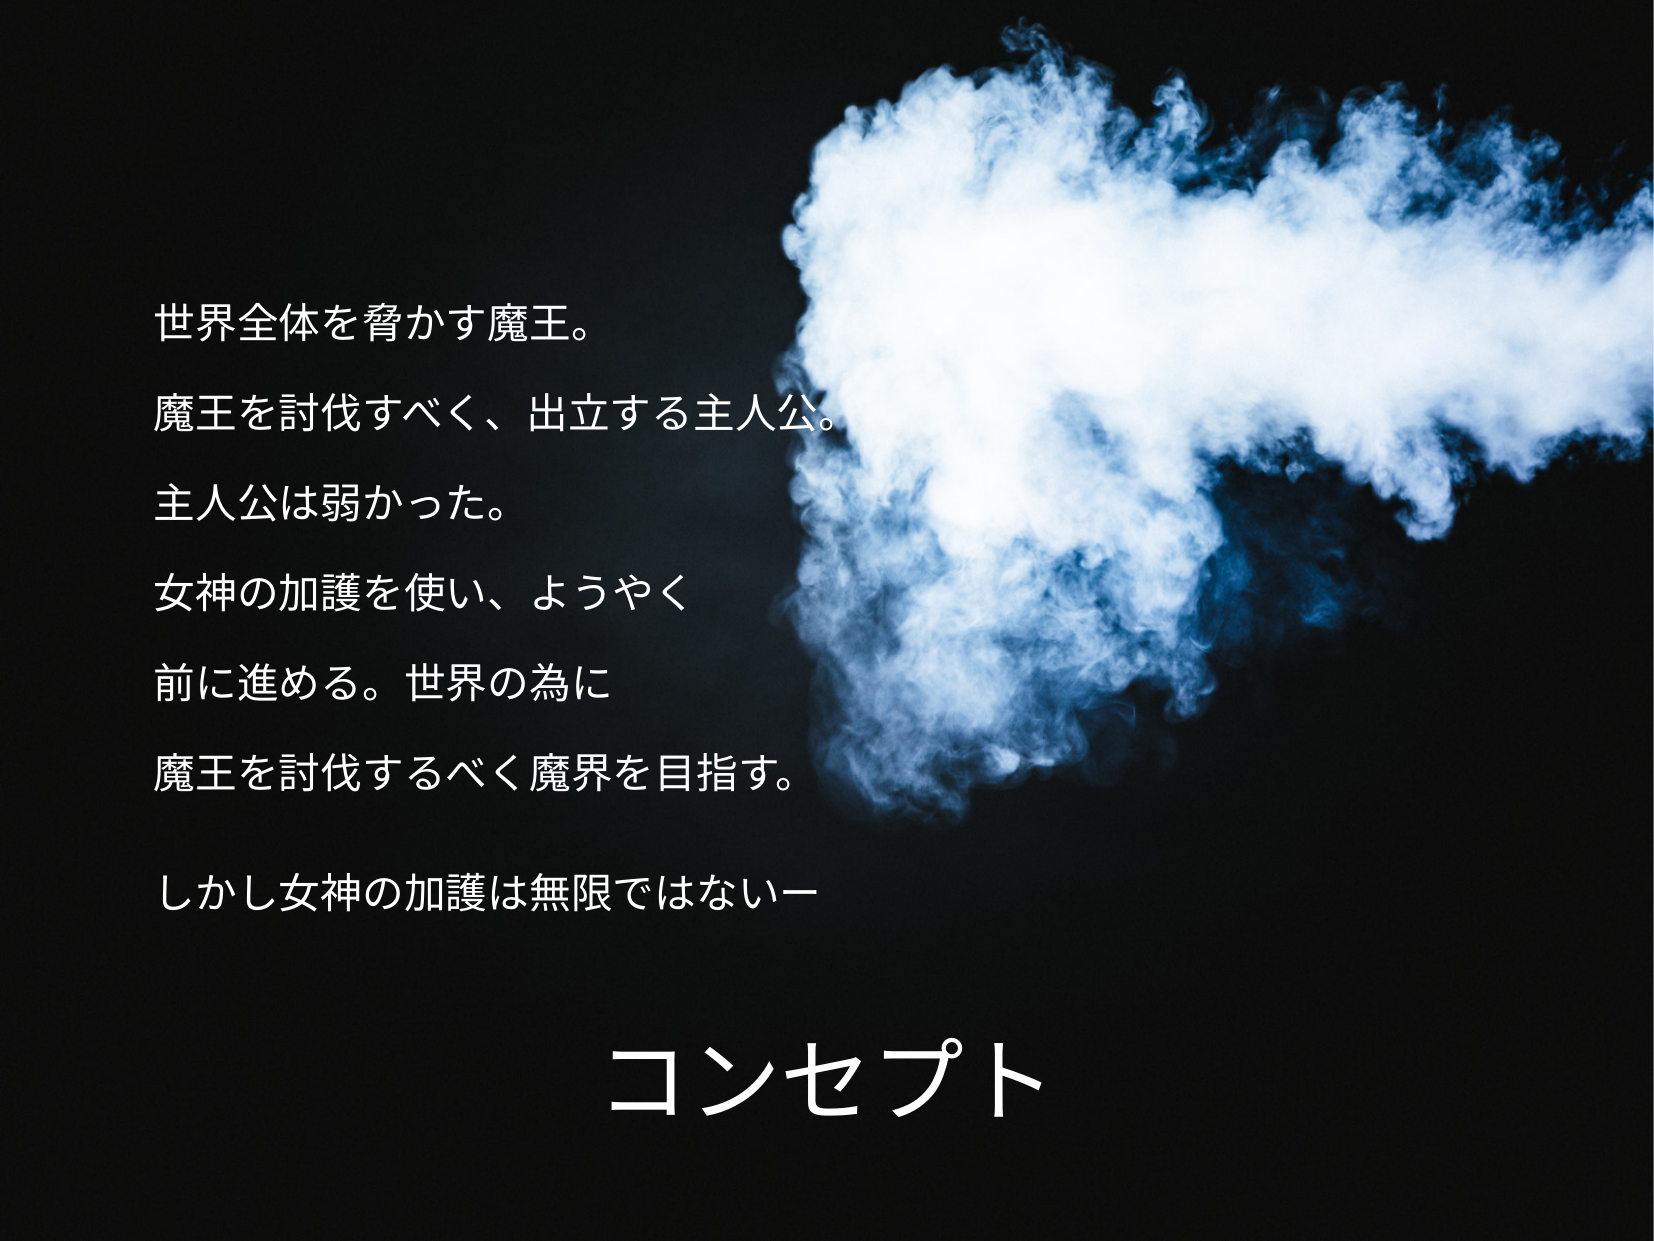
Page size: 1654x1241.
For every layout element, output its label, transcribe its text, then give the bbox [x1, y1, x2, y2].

list 世界全体を脅かす魔王。 魔王を討伐すべく、出立する主人公。 主人公は弱かった。 女神の加護を使い、ようやく 前に進める。世界の為に 魔王を討伐するべく魔界を目指す。 しかし女神の加護は無限ではないー [82, 290, 1571, 1010]
picture [0, 0, 1654, 1241]
title コンセプト [82, 1010, 1571, 1178]
